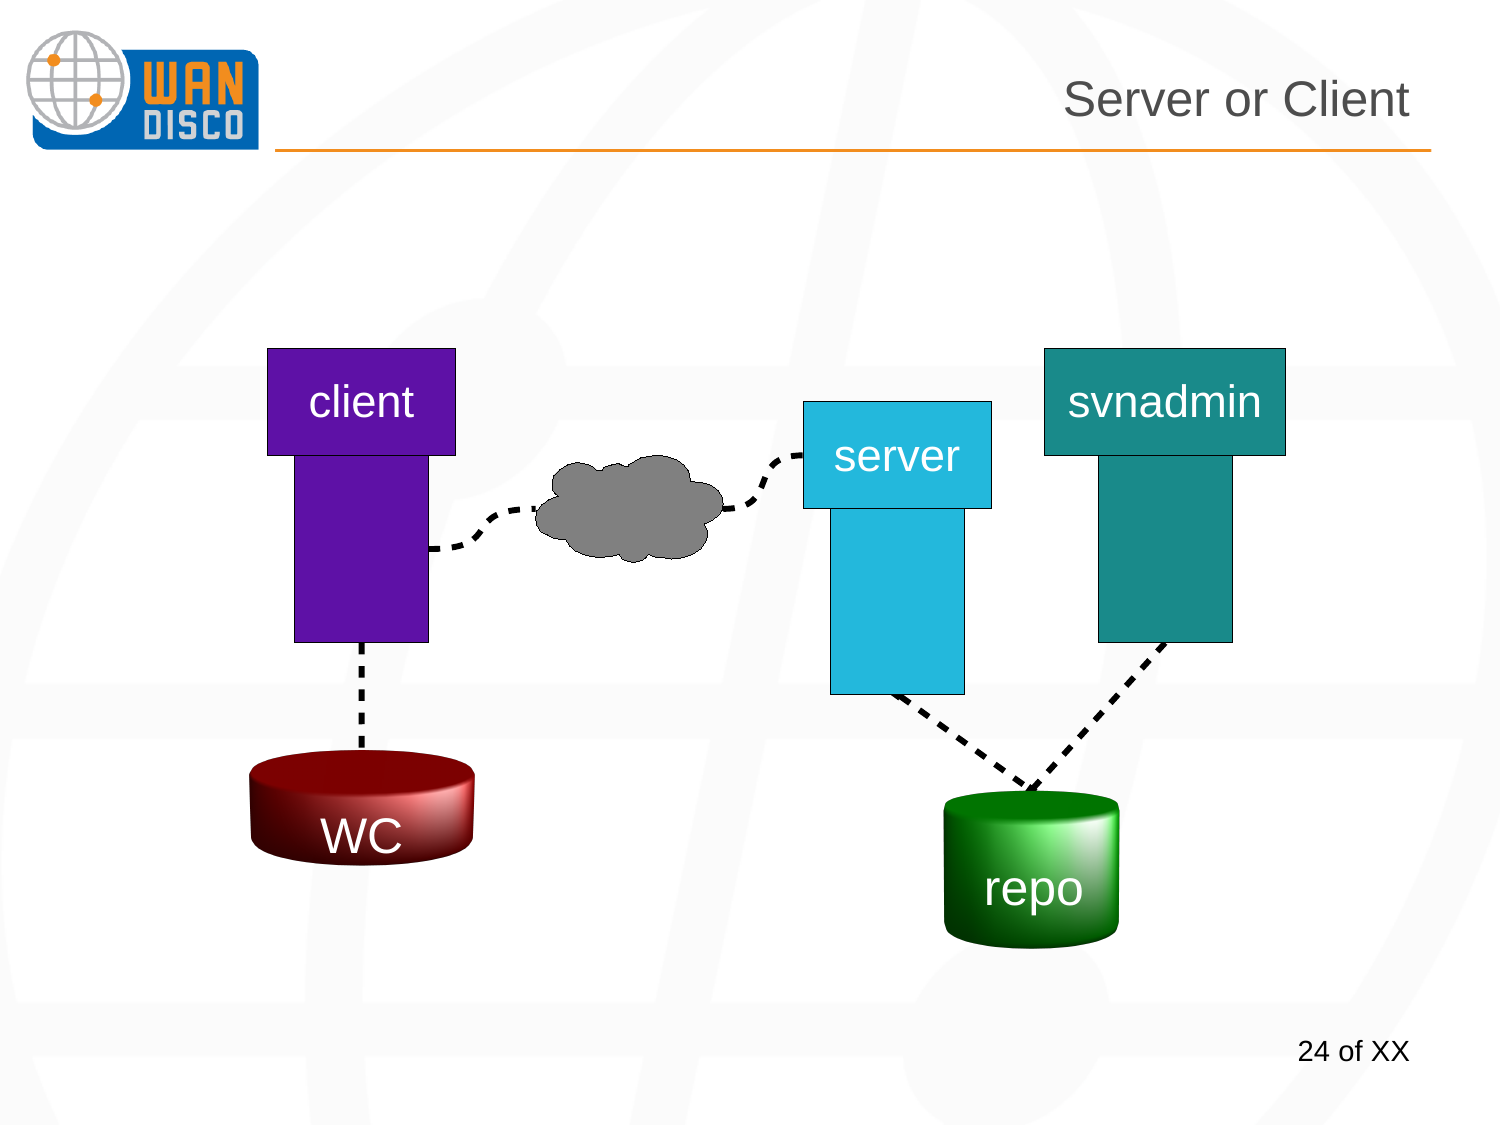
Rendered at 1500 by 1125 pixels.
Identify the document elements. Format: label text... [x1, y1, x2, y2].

text_box WC [242, 807, 482, 864]
text_box [830, 508, 965, 695]
text_box server [803, 401, 992, 509]
text_box [535, 455, 724, 563]
picture [0, 0, 1500, 1125]
text_box client [267, 348, 456, 456]
text_box [294, 455, 429, 643]
title Server or Client [265, 37, 1425, 156]
text_box repo [943, 860, 1125, 916]
text_box svnadmin [1044, 348, 1286, 456]
text_box [1098, 455, 1233, 643]
